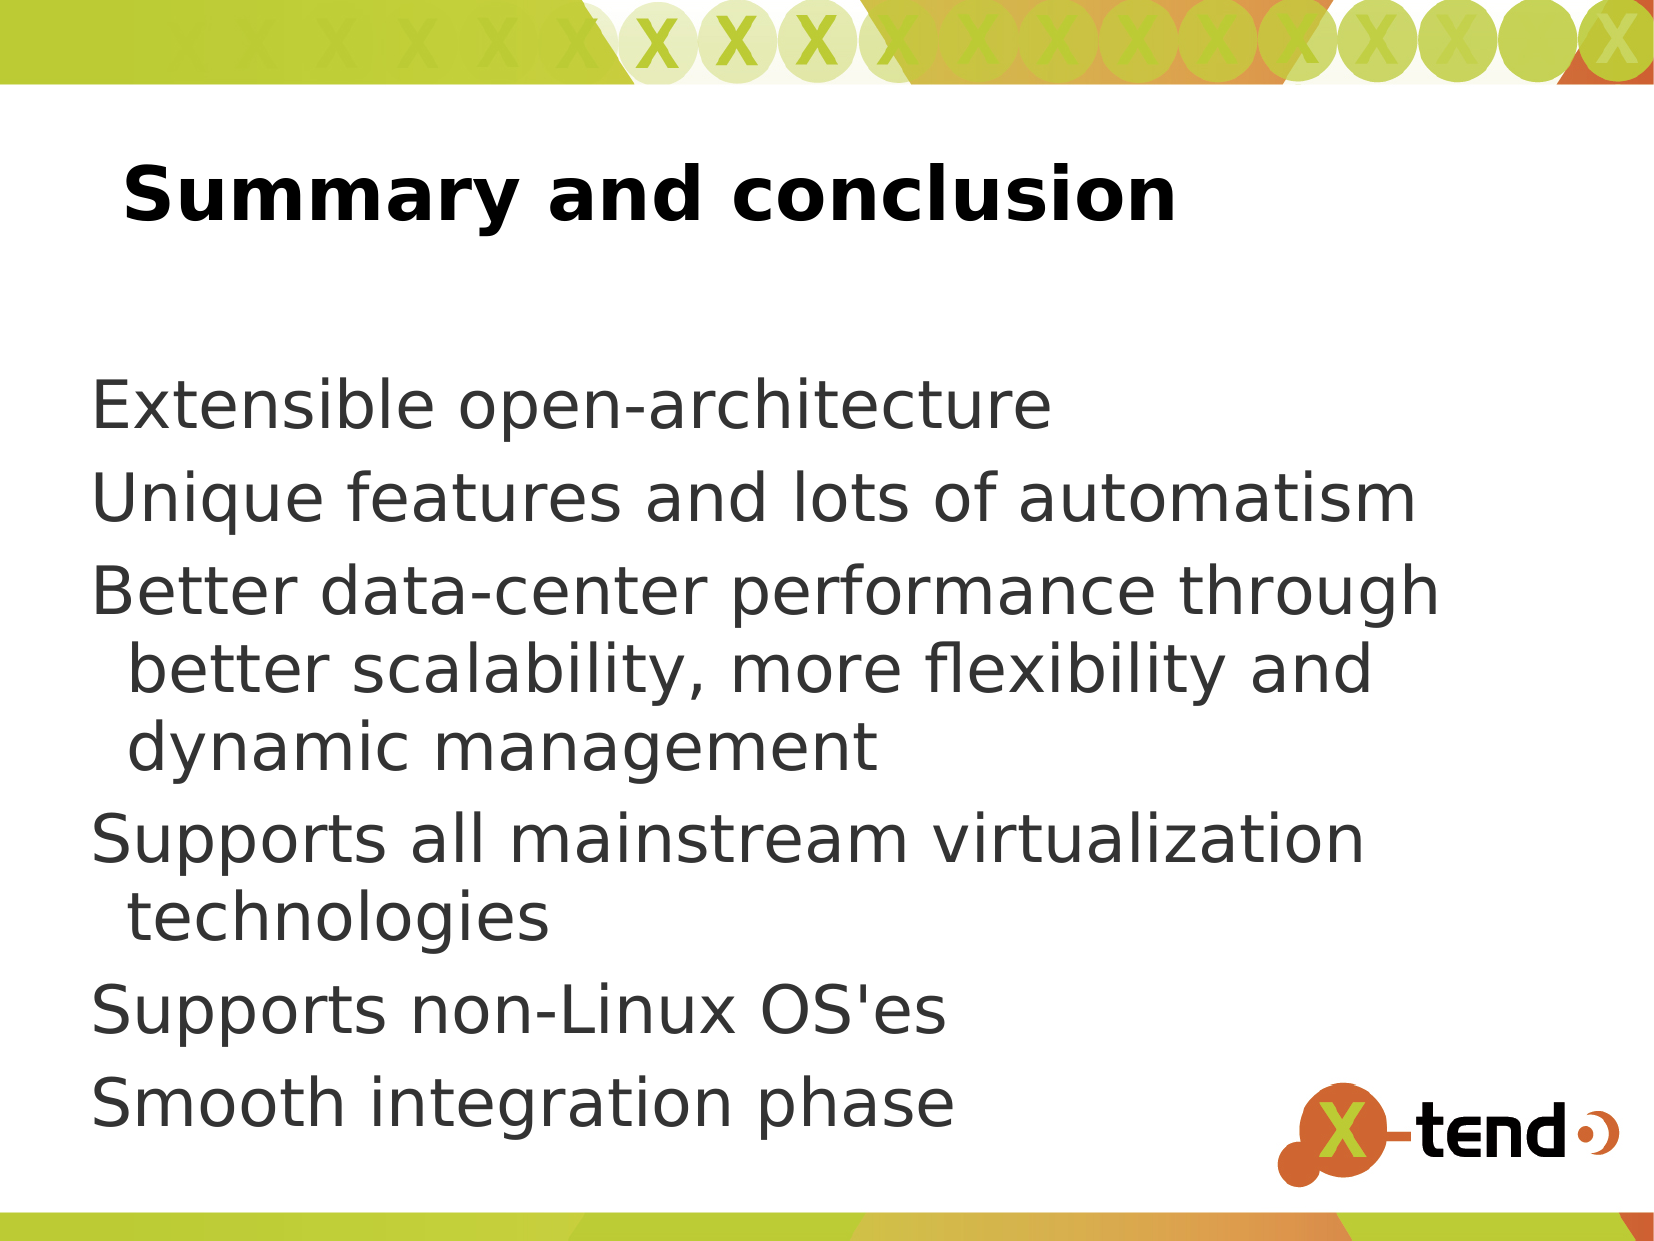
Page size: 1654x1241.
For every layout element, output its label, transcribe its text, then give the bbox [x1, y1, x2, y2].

text_box Extensible open-architecture Unique features and lots of automatism Better data-center performance through better scalability, more flexibility and dynamic management Supports all mainstream virtualization technologies Supports non-Linux OS'es Smooth integration phase [88, 367, 1642, 1241]
title Summary and conclusion [121, 91, 1534, 299]
picture [0, 0, 1654, 1241]
